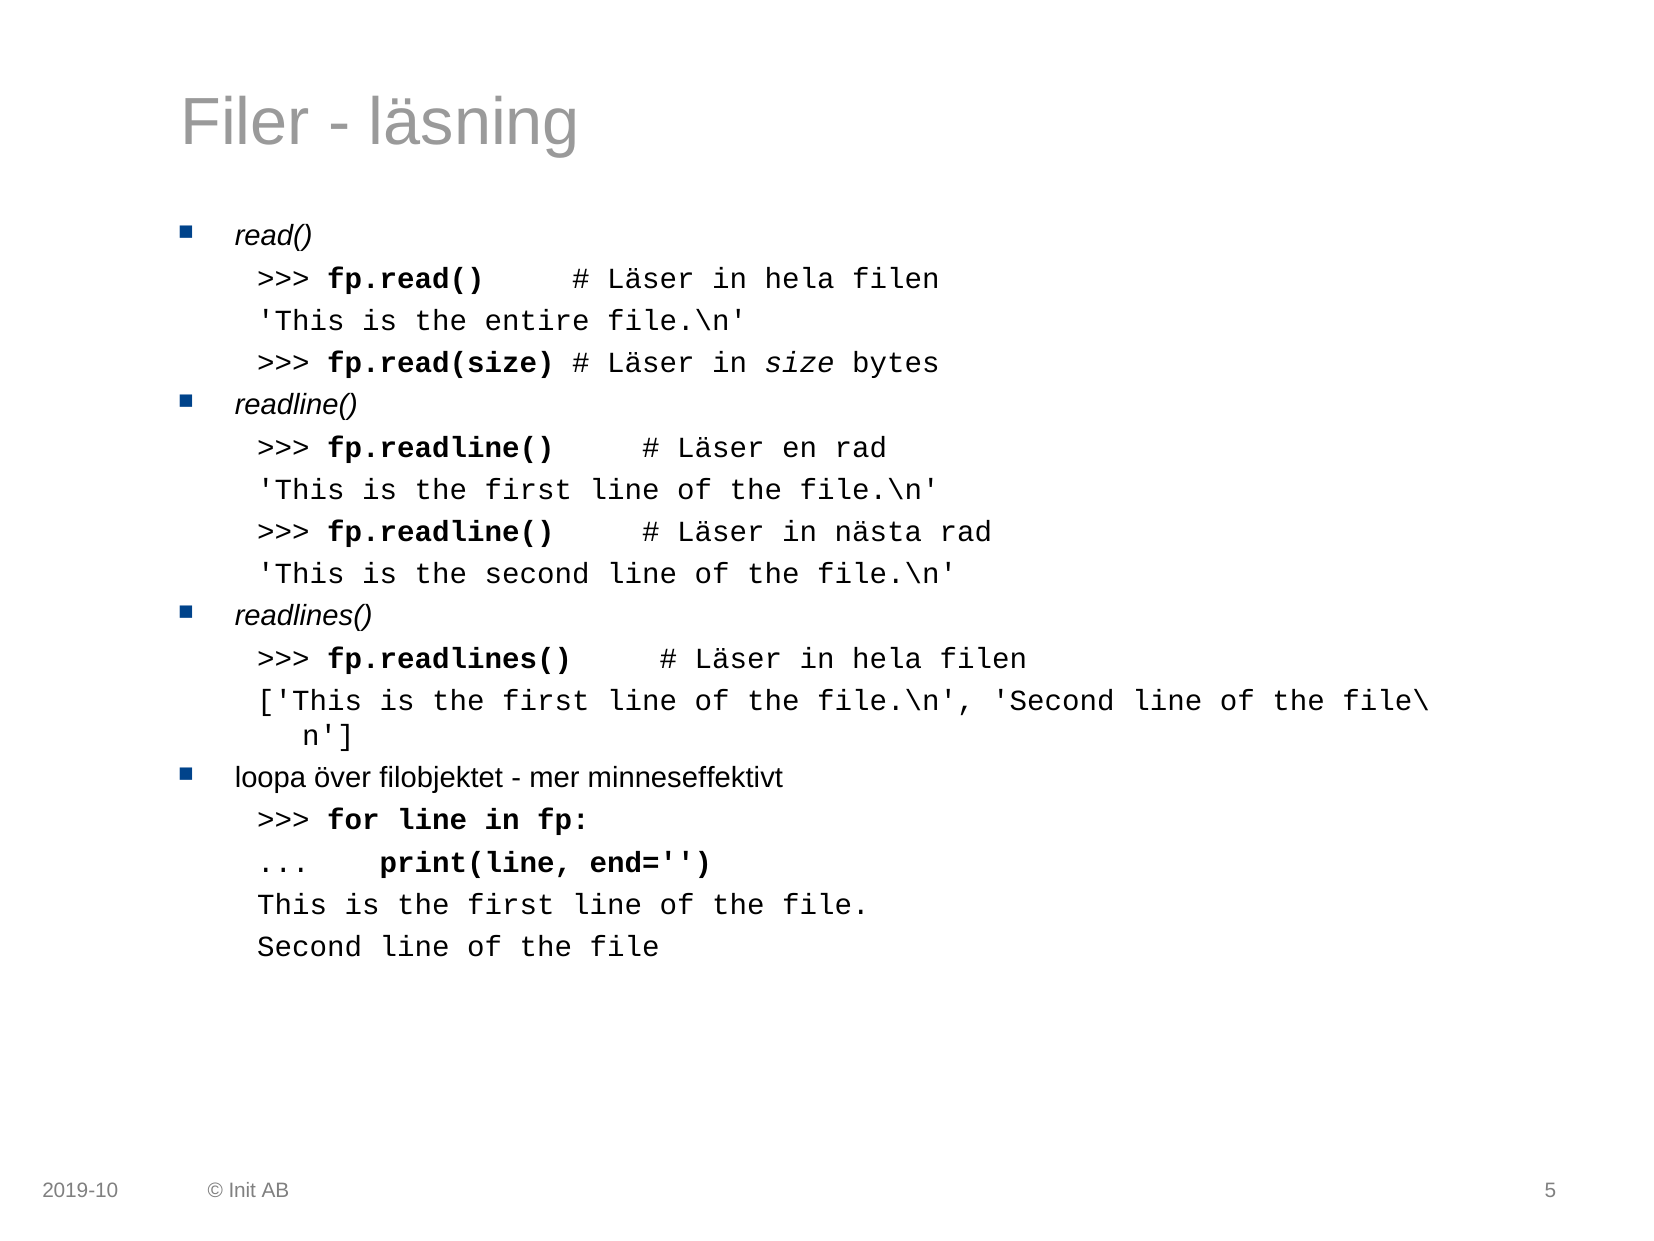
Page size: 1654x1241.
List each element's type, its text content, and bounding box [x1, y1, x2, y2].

text_box © Init AB [192, 1143, 1461, 1210]
text_box 2019-10 [27, 1143, 166, 1210]
text_box <nummer> [1488, 1143, 1571, 1210]
text_box Filer - läsning [165, 0, 1489, 166]
text_box read() >>> fp.read() # Läser in hela filen 'This is the entire file.\n' >>> fp.read(size) # Läser in size bytes readline() >>> fp.readline() # Läser en rad 'This is the first line of the file.\n' >>> fp.readline() # Läser in nästa rad 'This is the second line of the file.\n' readlines() >>> fp.readlines() # Läser in hela filen ['This is the first line of the file.\n', 'Second line of the file\n'] loopa över filobjektet - mer minneseffektivt >>> for line in fp: ... print(line, end='') This is the first line of the file. Second line of the file [165, 209, 1489, 1095]
